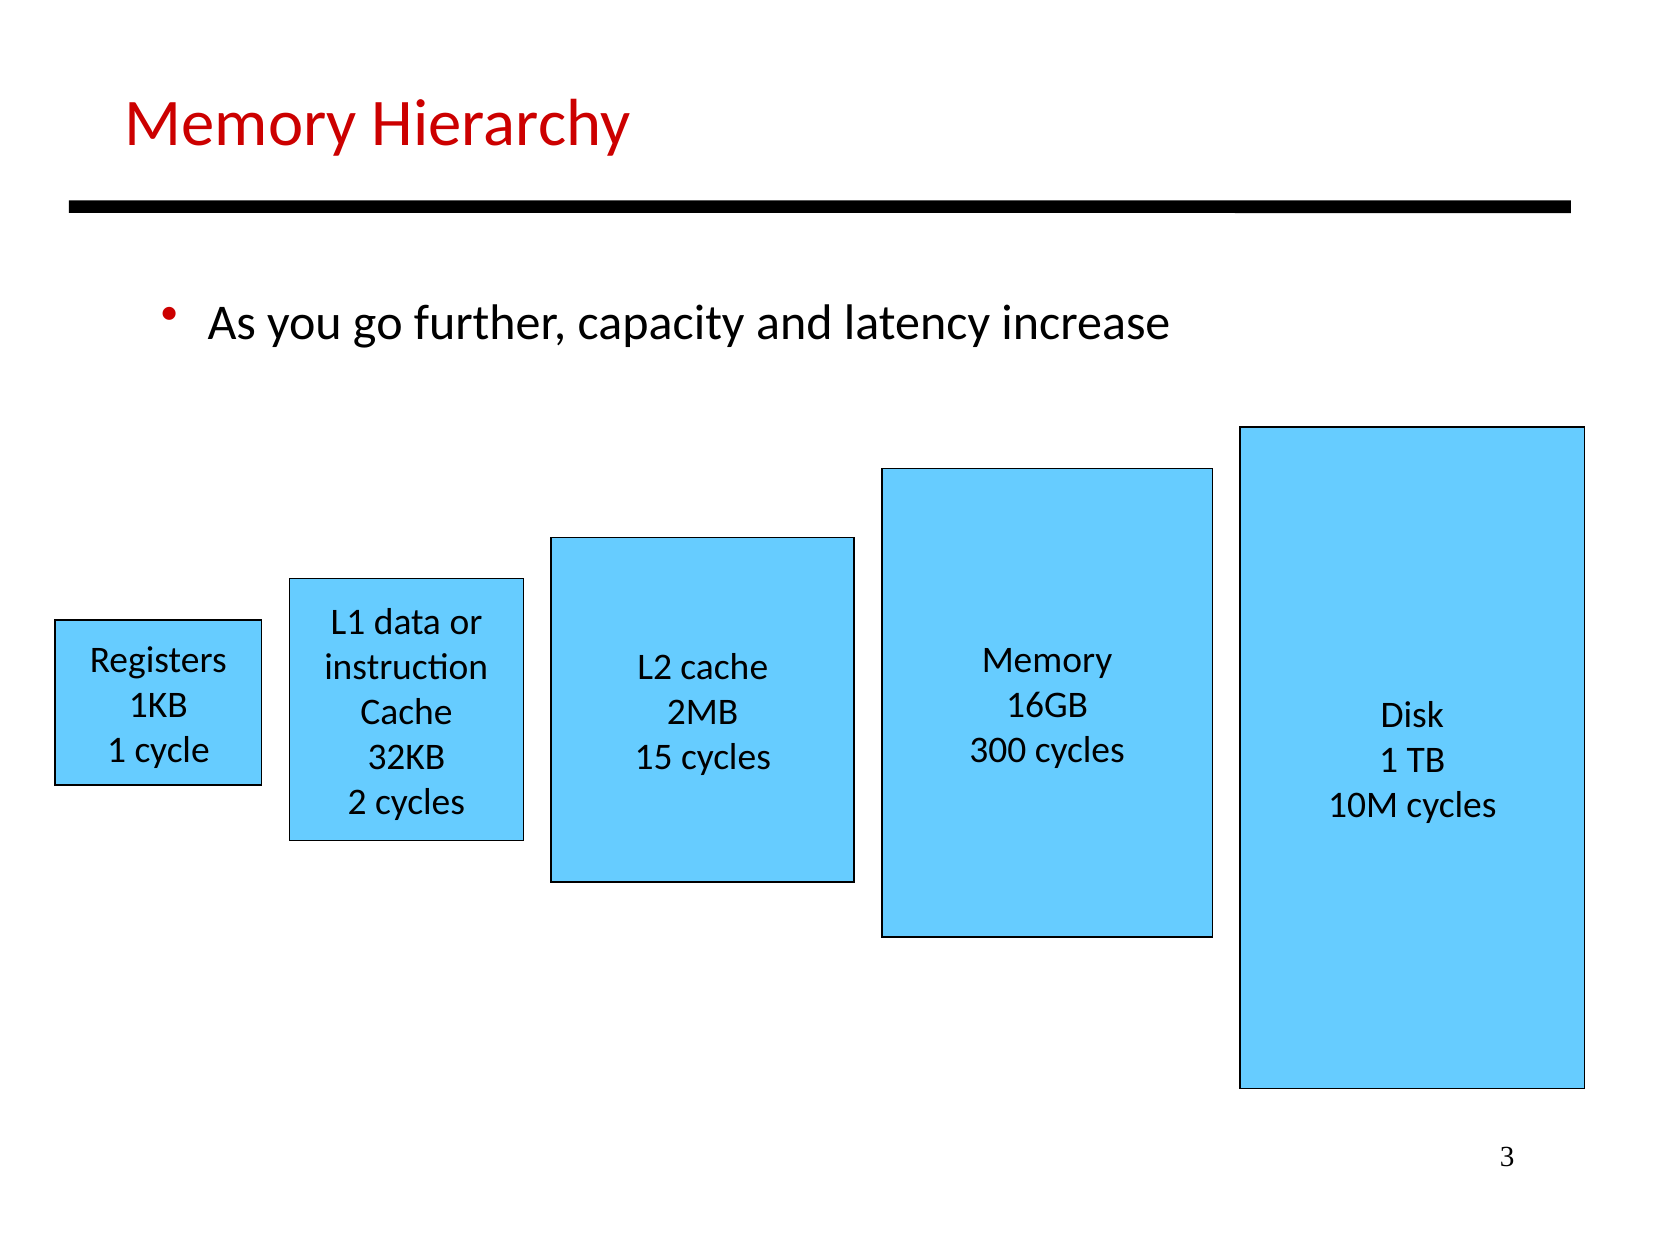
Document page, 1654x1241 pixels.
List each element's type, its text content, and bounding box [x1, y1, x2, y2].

slide_number <number> [1185, 1129, 1530, 1213]
text_box Memory 16GB 300 cycles [881, 468, 1213, 937]
text_box Registers 1KB 1 cycle [55, 619, 262, 786]
text_box L1 data or instruction Cache 32KB 2 cycles [289, 578, 524, 841]
text_box Memory Hierarchy [110, 71, 646, 167]
text_box Disk 1 TB 10M cycles [1240, 427, 1585, 1089]
text_box As you go further, capacity and latency increase [145, 282, 1186, 358]
text_box L2 cache 2MB 15 cycles [551, 537, 855, 882]
